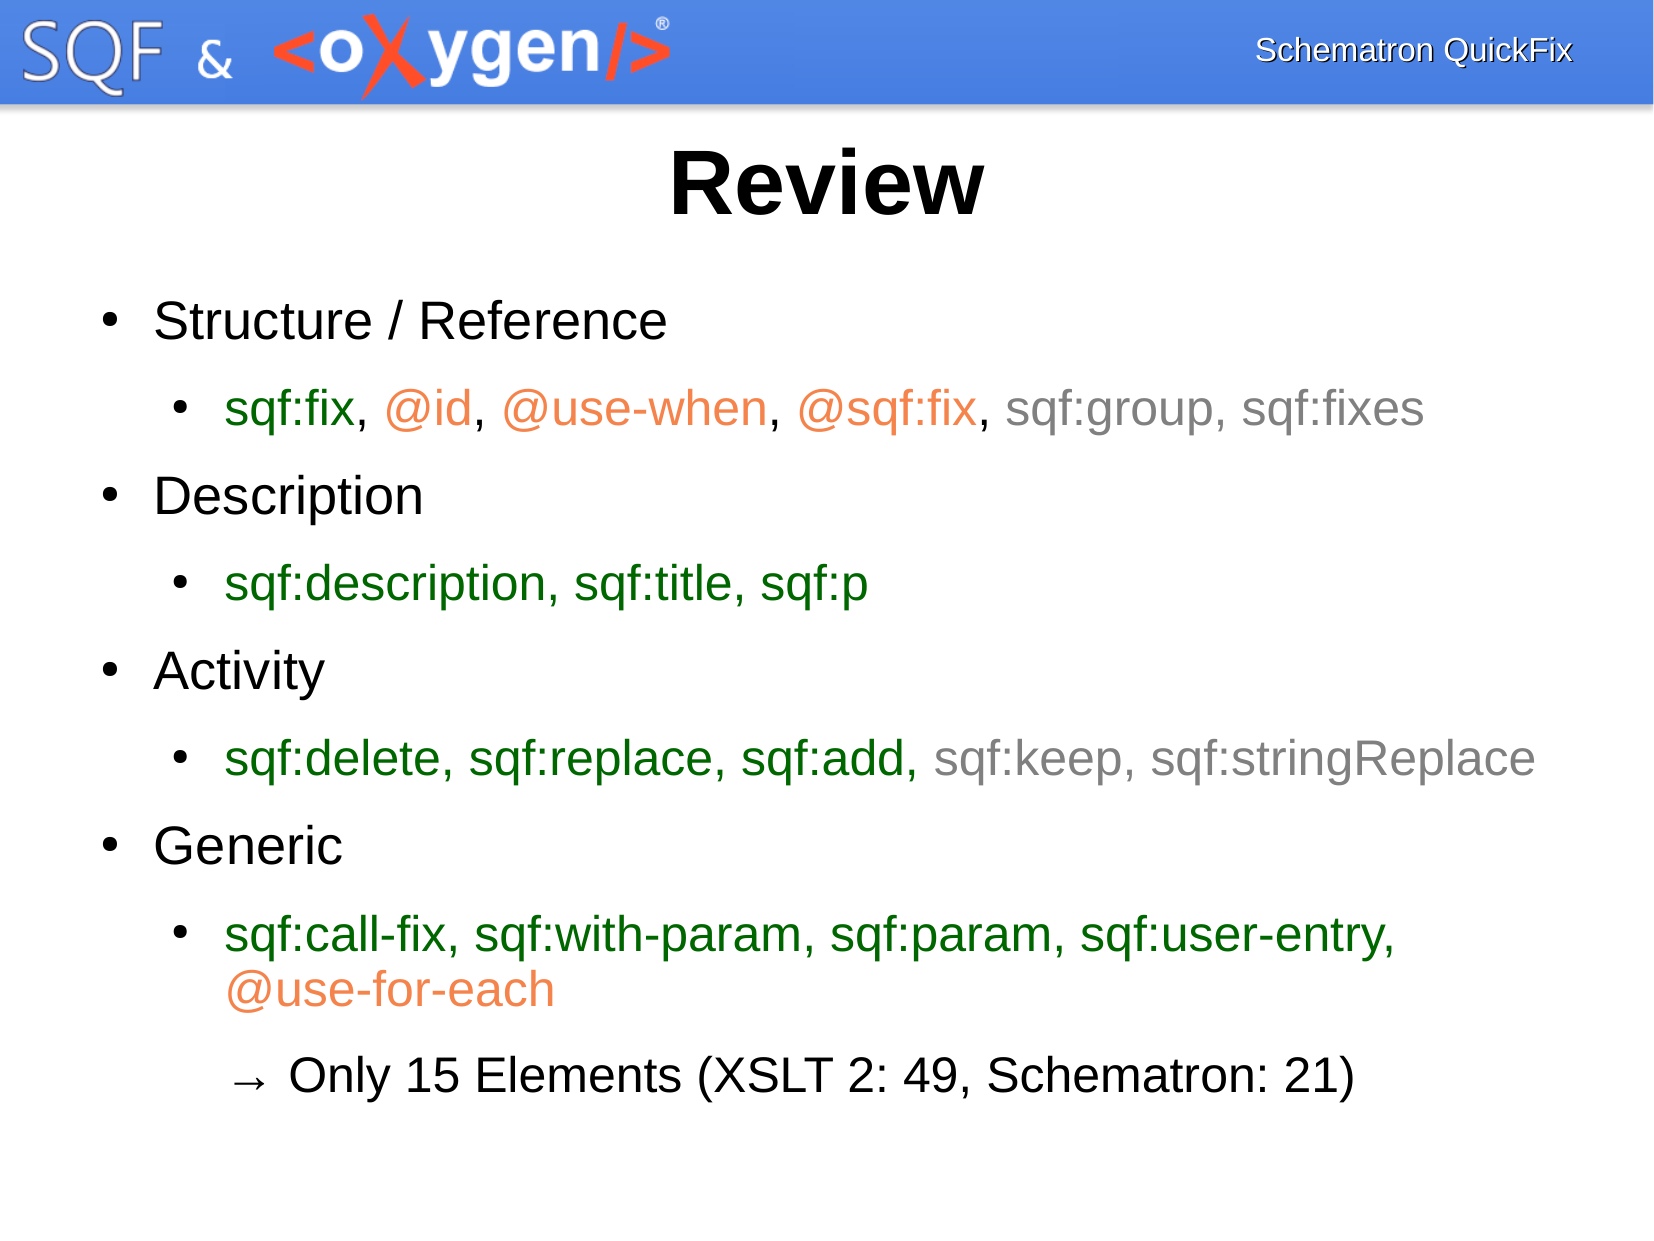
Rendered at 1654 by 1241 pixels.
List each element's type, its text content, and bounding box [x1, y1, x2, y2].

list Structure / Reference sqf:fix, @id, @use-when, @sqf:fix, sqf:group, sqf:fixes Description sqf:description, sqf:title, sqf:p Activity sqf:delete, sqf:replace, sqf:add, sqf:keep, sqf:stringReplace Generic sqf:call-fix, sqf:with-param, sqf:param, sqf:user-entry, @use-for-each → Only 15 Elements (XSLT 2: 49, Schematron: 21) [82, 290, 1571, 1215]
picture [0, 0, 1654, 118]
title Review [82, 78, 1571, 287]
